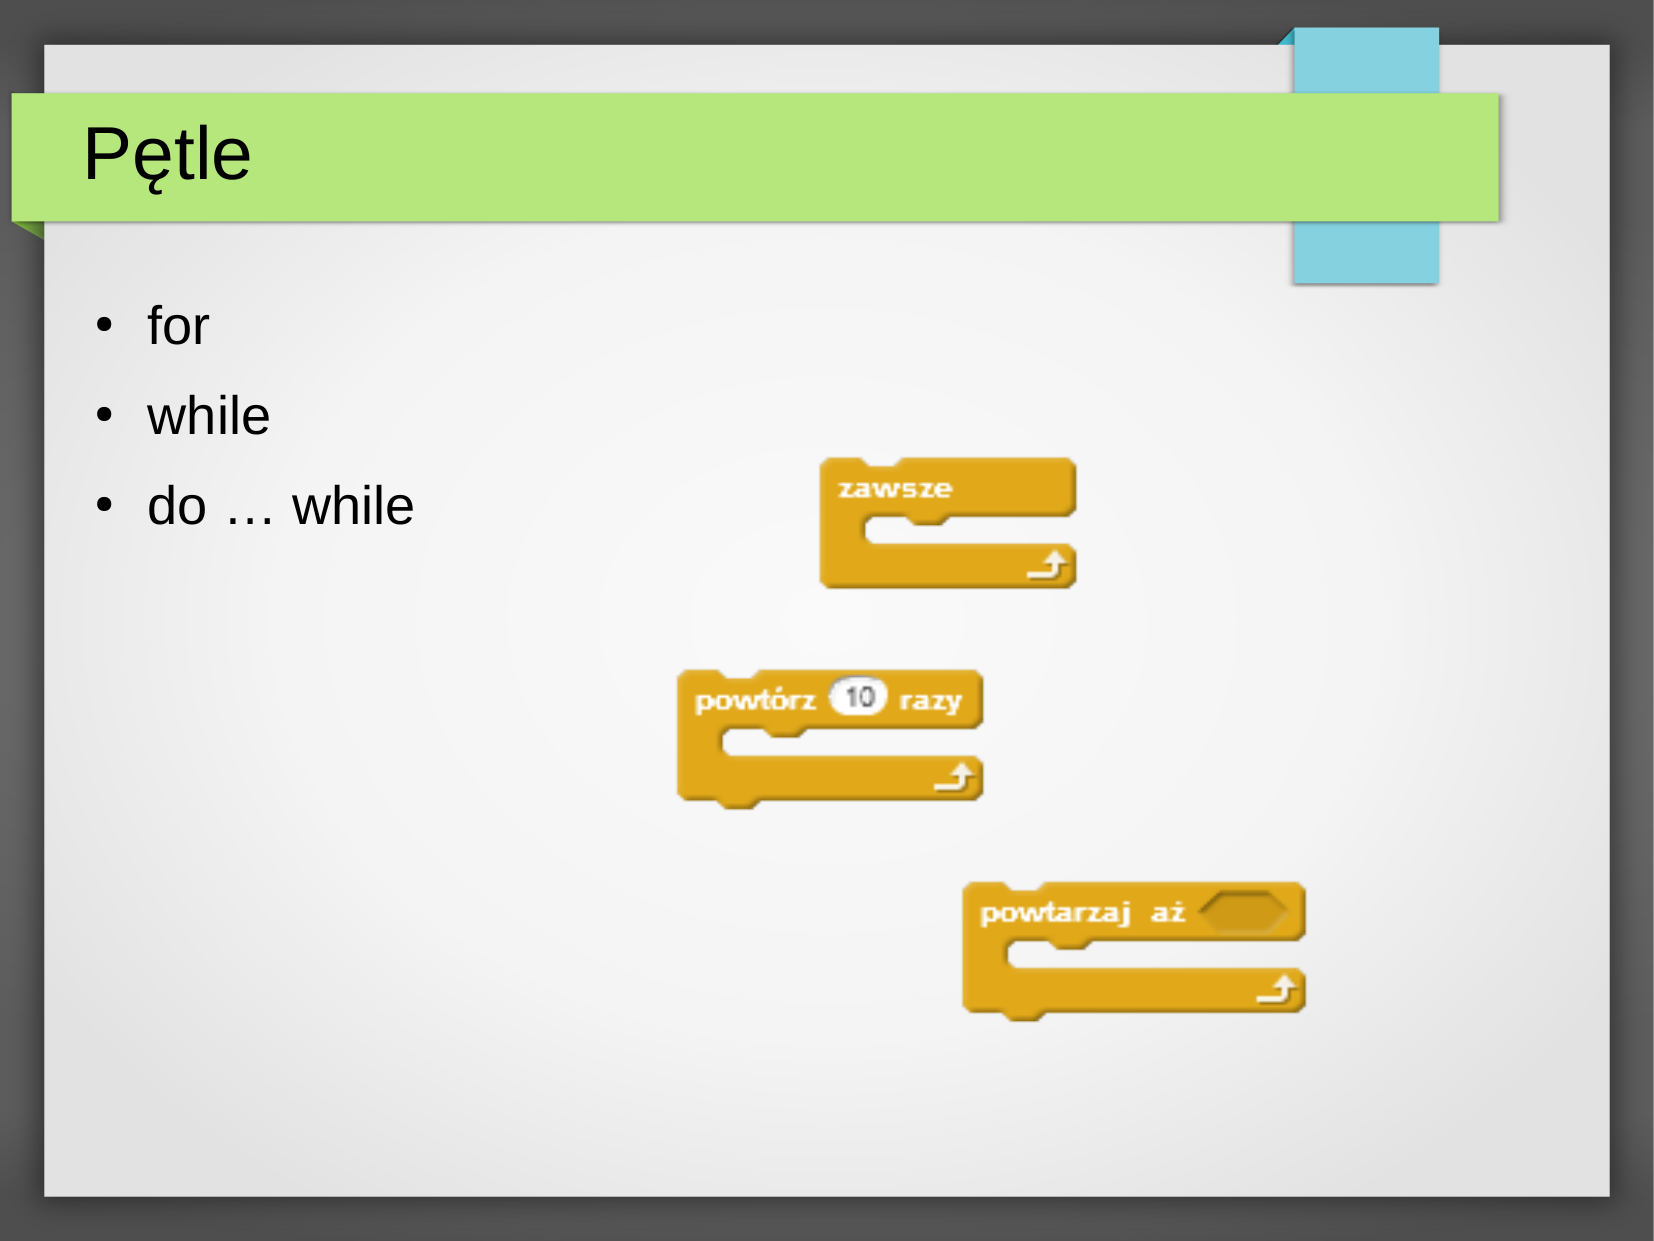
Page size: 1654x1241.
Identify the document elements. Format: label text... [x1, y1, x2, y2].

title Pętle [82, 94, 1264, 213]
picture [0, 0, 1654, 1241]
list for while do … while [76, 295, 1565, 1015]
